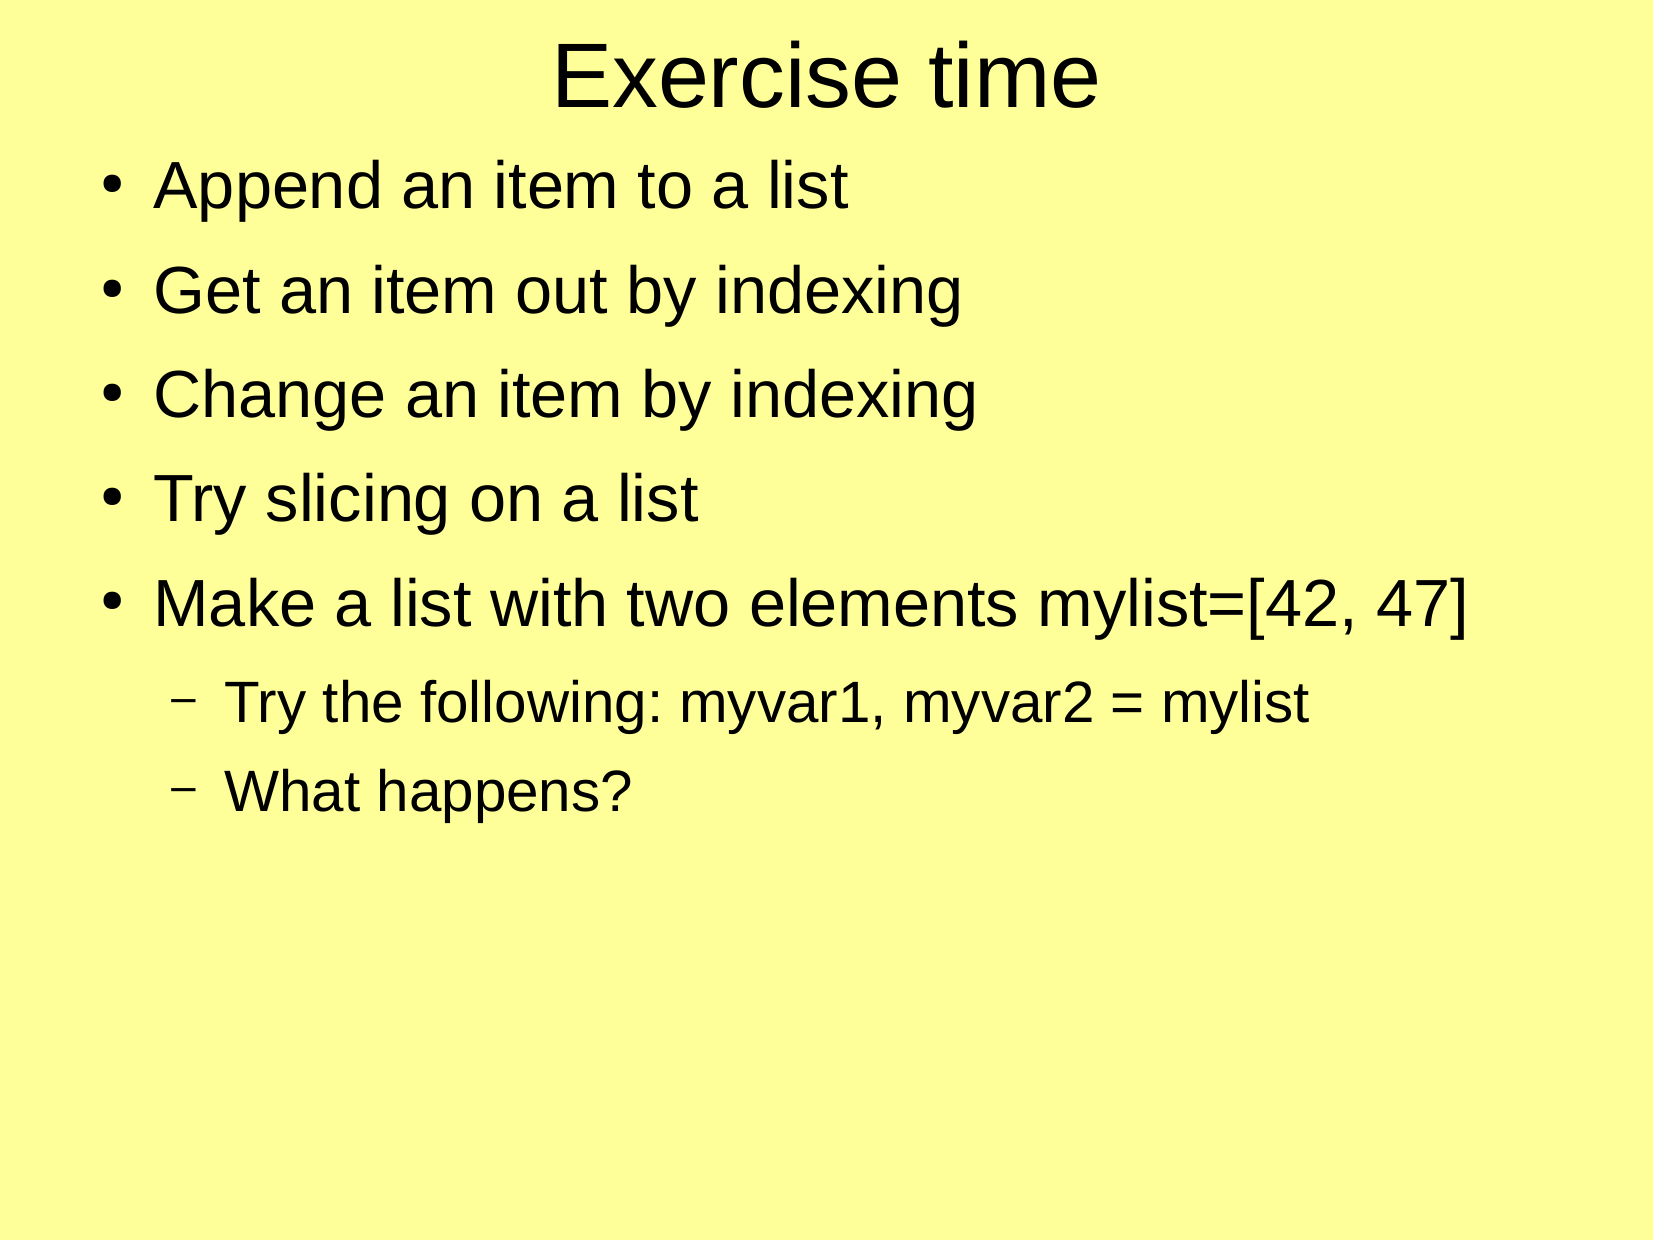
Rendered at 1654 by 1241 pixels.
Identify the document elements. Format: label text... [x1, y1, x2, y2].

list Append an item to a list Get an item out by indexing Change an item by indexing Try slicing on a list Make a list with two elements mylist=[42, 47] Try the following: myvar1, myvar2 = mylist What happens? [82, 148, 1571, 1232]
title Exercise time [82, 0, 1571, 148]
